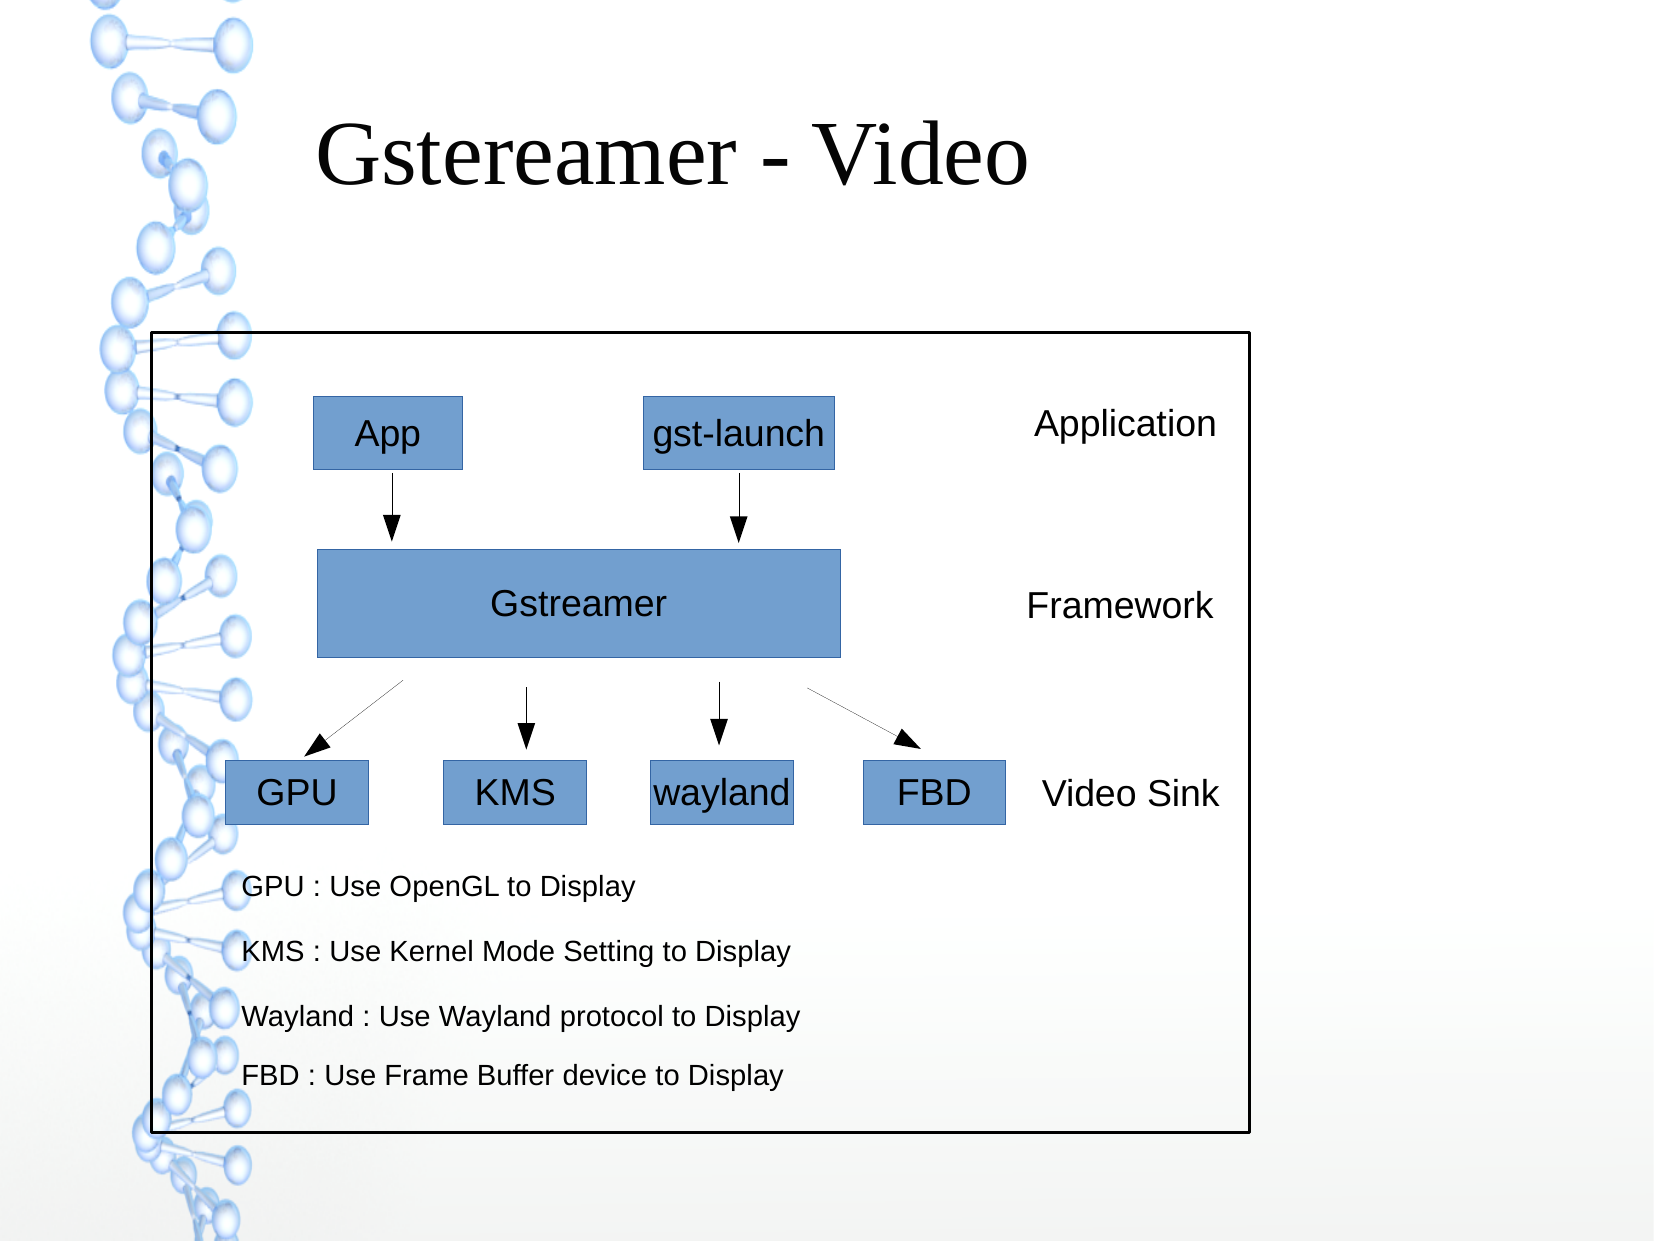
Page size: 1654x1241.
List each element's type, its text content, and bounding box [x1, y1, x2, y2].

text_box gst-launch [643, 396, 835, 470]
title Gstereamer - Video [82, 94, 1264, 213]
text_box FBD : Use Frame Buffer device to Display [226, 1051, 924, 1100]
text_box Application [1019, 394, 1234, 452]
text_box Video Sink [1027, 764, 1242, 822]
text_box GPU : Use OpenGL to Display [226, 862, 924, 911]
text_box wayland [650, 760, 794, 825]
text_box Gstreamer [317, 549, 841, 658]
text_box KMS : Use Kernel Mode Setting to Display [226, 927, 924, 976]
text_box Wayland : Use Wayland protocol to Display [226, 992, 924, 1041]
picture [0, 0, 1654, 1241]
text_box App [313, 396, 463, 470]
text_box KMS [443, 760, 587, 825]
text_box FBD [863, 760, 1006, 825]
text_box Framework [1011, 576, 1246, 648]
text_box GPU [225, 760, 369, 825]
